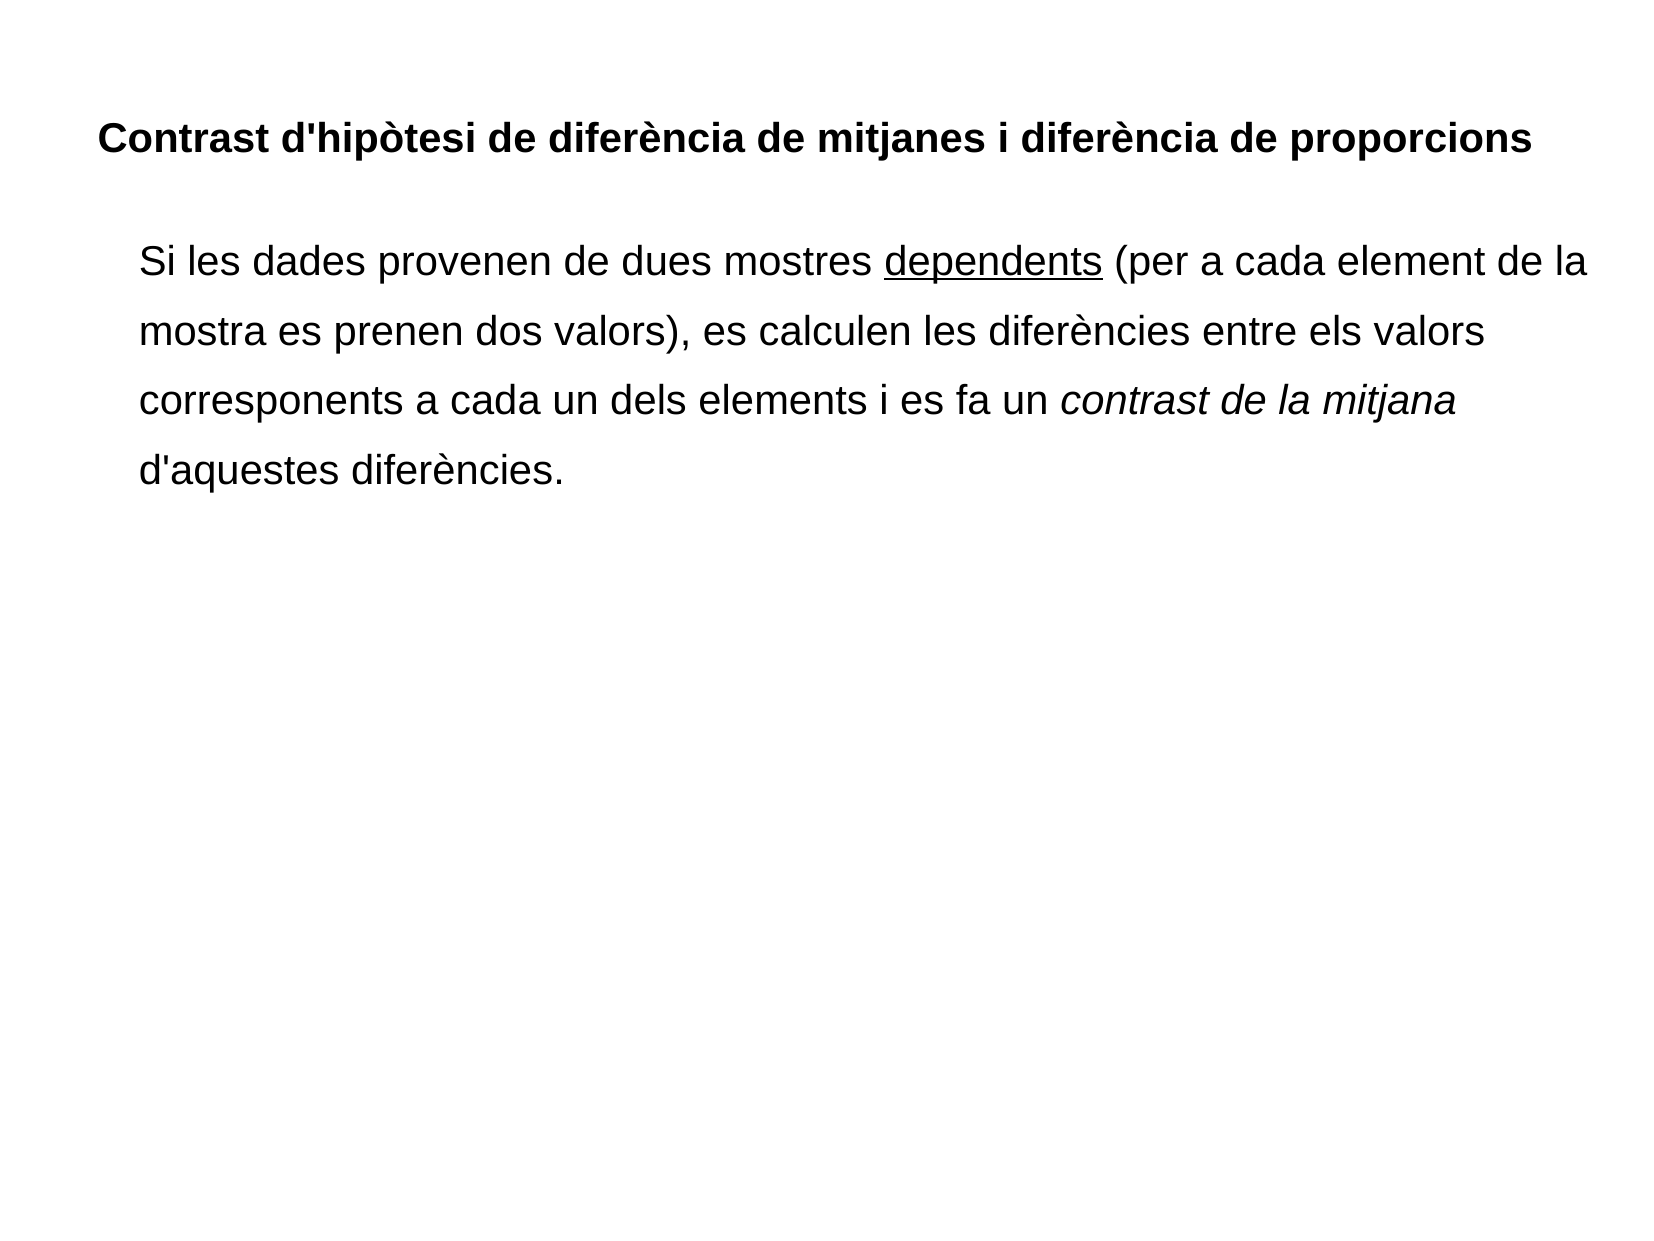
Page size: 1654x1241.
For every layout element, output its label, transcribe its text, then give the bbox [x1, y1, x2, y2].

text_box Contrast d'hipòtesi de diferència de mitjanes i diferència de proporcions [82, 107, 1560, 265]
text_box Si les dades provenen de dues mostres dependents (per a cada element de la mostra es prenen dos valors), es calculen les diferències entre els valors corresponents a cada un dels elements i es fa un contrast de la mitjana d'aquestes diferències. [124, 206, 1625, 480]
